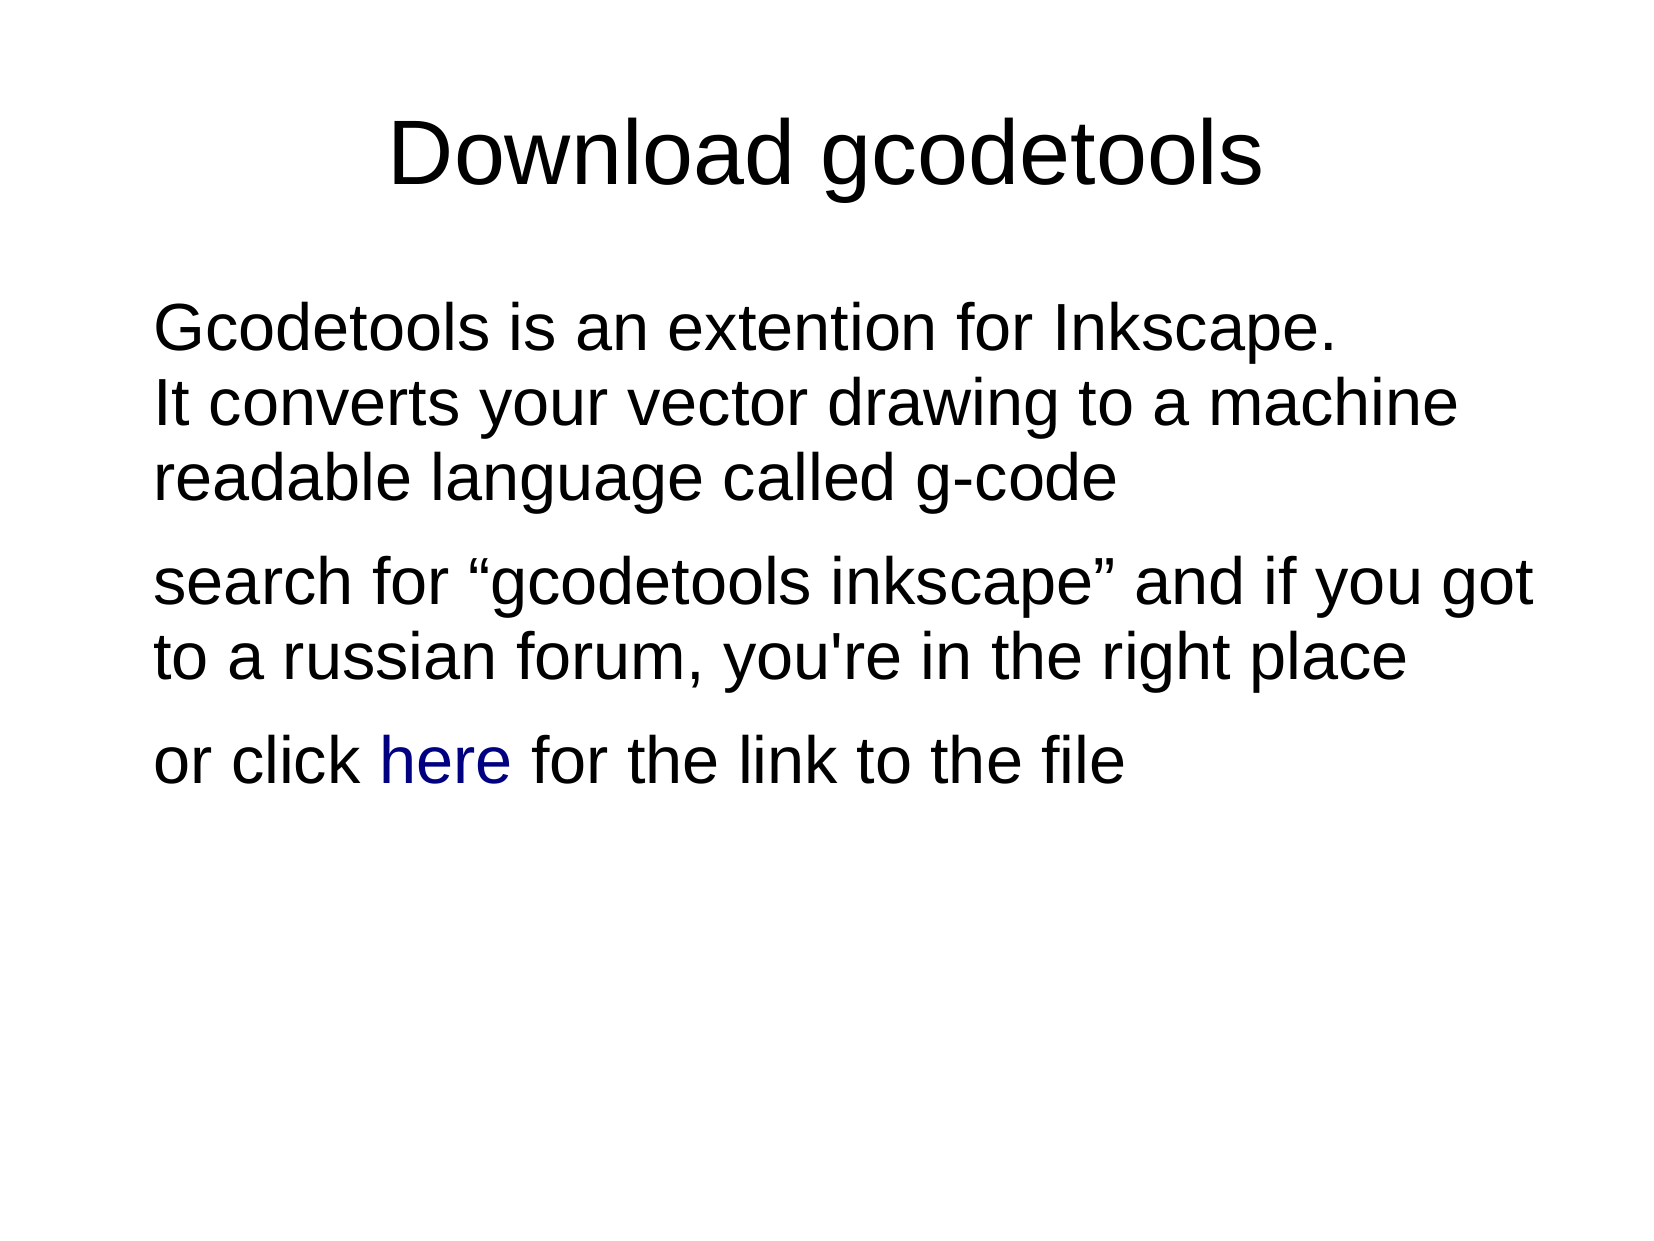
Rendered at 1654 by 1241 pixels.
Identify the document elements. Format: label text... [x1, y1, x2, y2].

list Gcodetools is an extention for Inkscape. It converts your vector drawing to a machine readable language called g-code search for “gcodetools inkscape” and if you got to a russian forum, you're in the right place or click here for the link to the file [82, 290, 1538, 1010]
title Download gcodetools [82, 49, 1571, 257]
